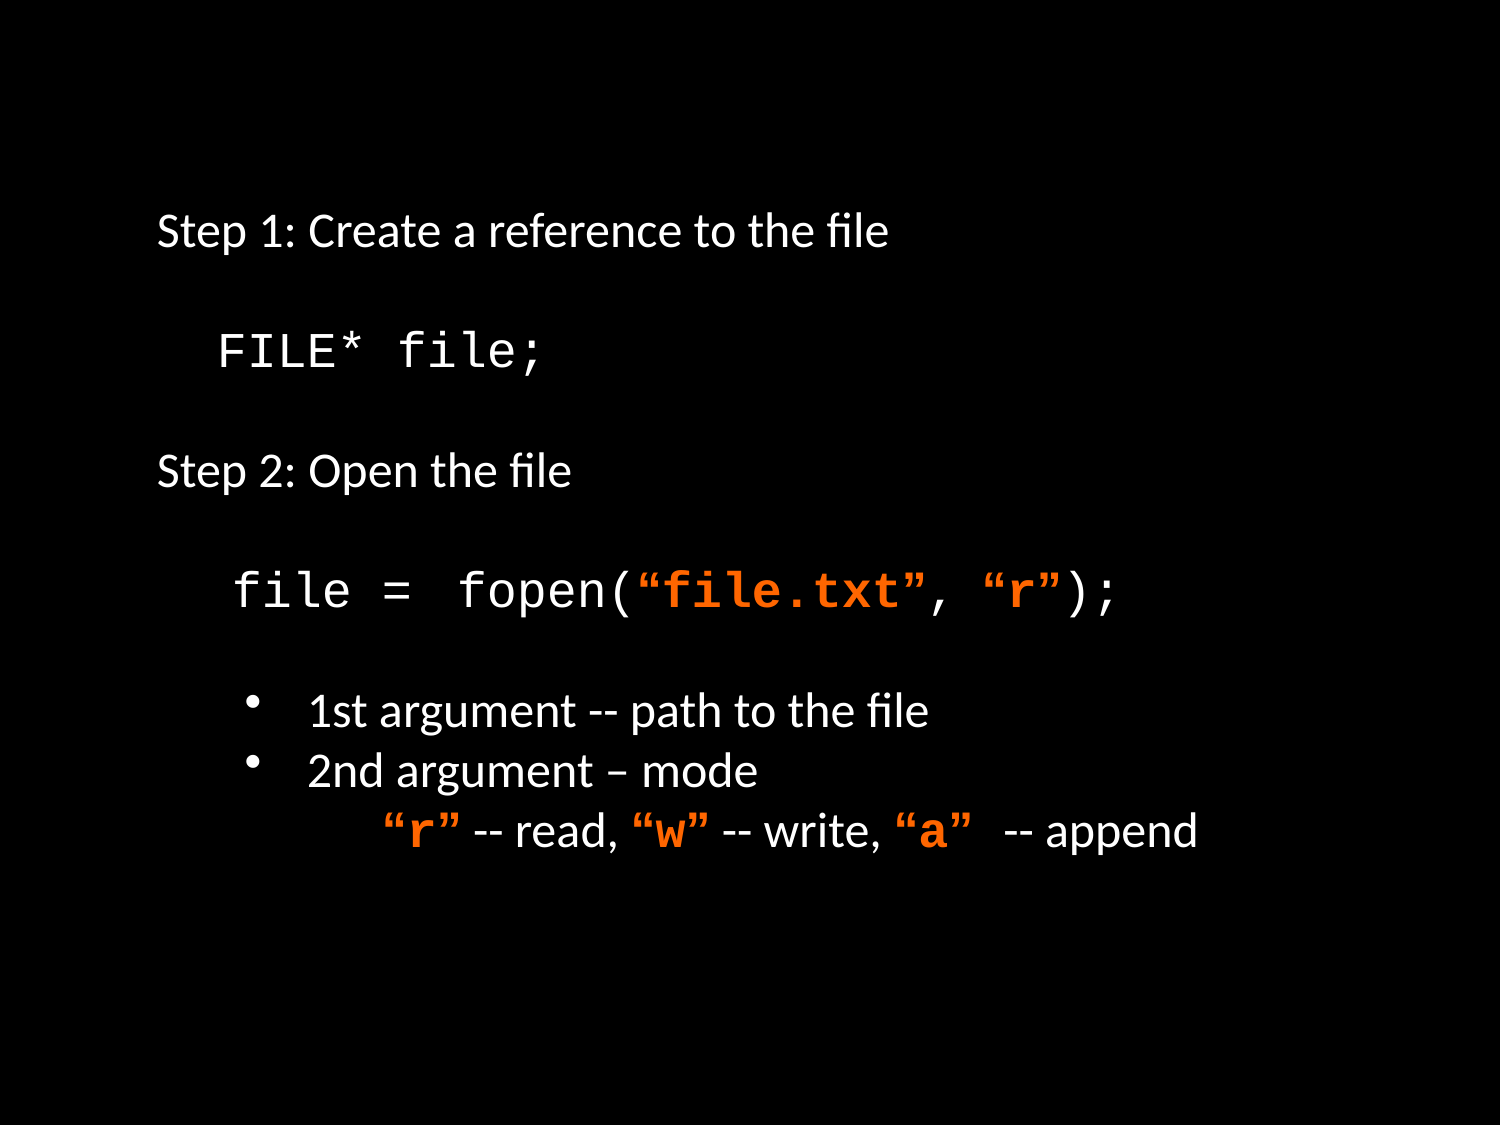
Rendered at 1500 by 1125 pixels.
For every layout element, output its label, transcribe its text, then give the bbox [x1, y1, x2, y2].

text_box Step 1: Create a reference to the file FILE* file; Step 2: Open the file file = fopen(“file.txt”, “r”); 1st argument -- path to the file 2nd argument – mode “r” -- read, “w” -- write, “a” -- append [141, 384, 1378, 672]
